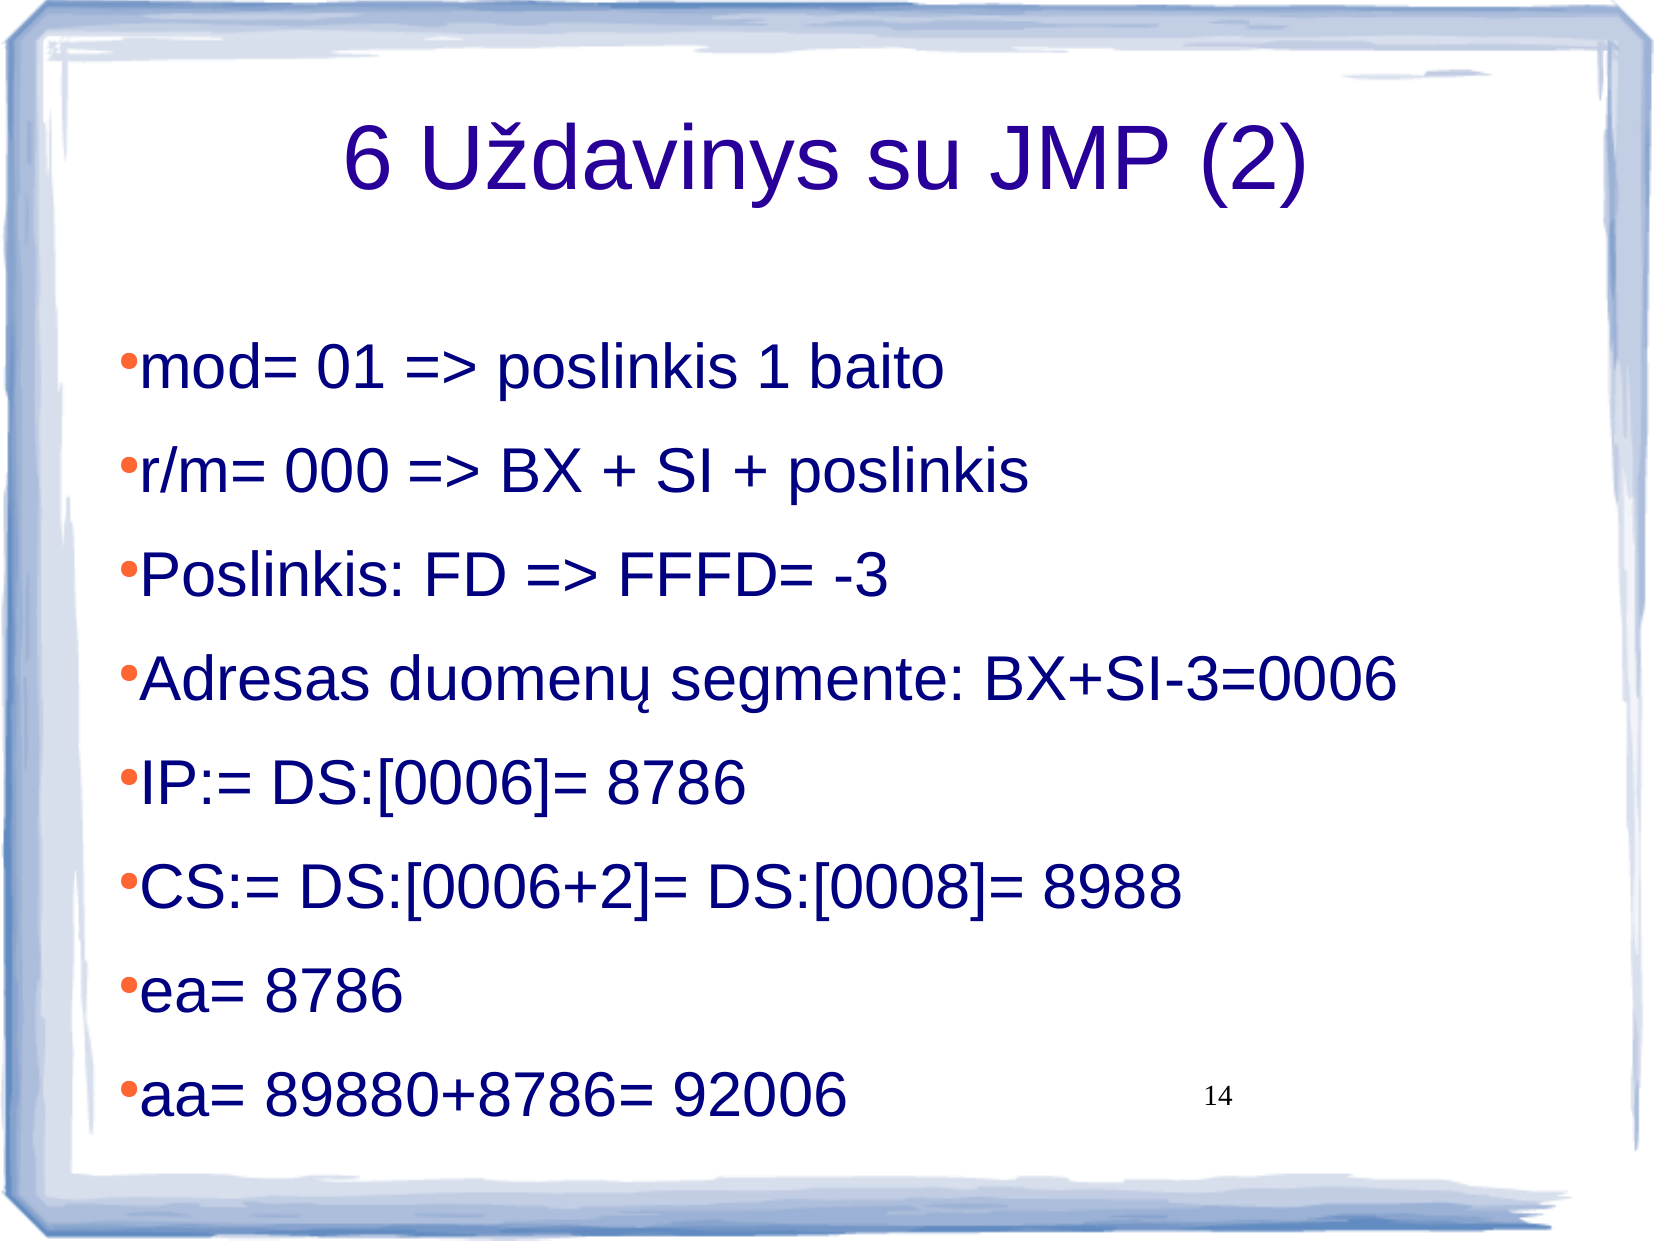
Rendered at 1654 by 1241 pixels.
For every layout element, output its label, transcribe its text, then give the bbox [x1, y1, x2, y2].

title 6 Uždavinys su JMP (2) [82, 56, 1571, 250]
list mod= 01 => poslinkis 1 baito r/m= 000 => BX + SI + poslinkis Poslinkis: FD => FFFD= -3 Adresas duomenų segmente: BX+SI-3=0006 IP:= DS:[0006]= 8786 CS:= DS:[0006+2]= DS:[0008]= 8988 ea= 8786 aa= 89880+8786= 92006 [118, 324, 1571, 1130]
text_box [1203, 1076, 1589, 1163]
